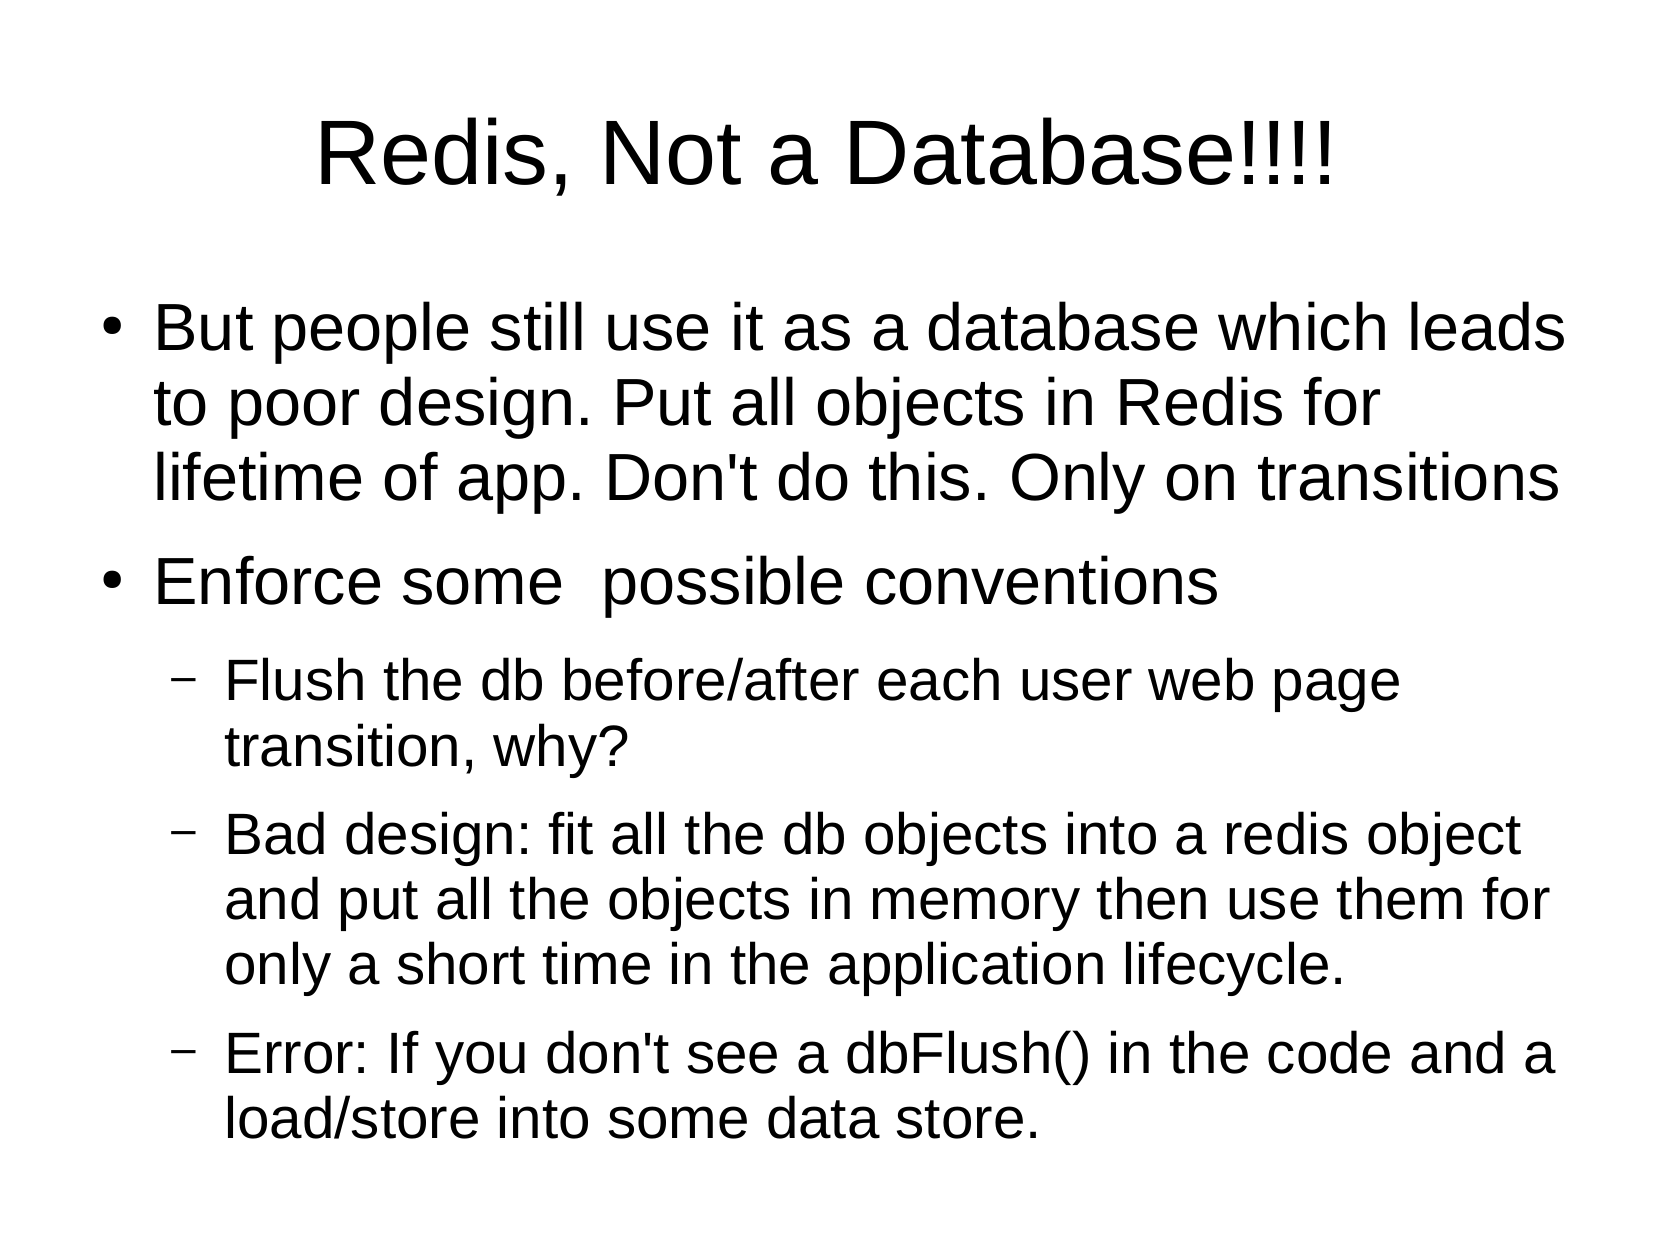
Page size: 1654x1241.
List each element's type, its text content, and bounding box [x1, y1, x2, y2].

list But people still use it as a database which leads to poor design. Put all objects in Redis for lifetime of app. Don't do this. Only on transitions Enforce some possible conventions Flush the db before/after each user web page transition, why? Bad design: fit all the db objects into a redis object and put all the objects in memory then use them for only a short time in the application lifecycle. Error: If you don't see a dbFlush() in the code and a load/store into some data store. [82, 290, 1571, 1151]
title Redis, Not a Database!!!! [82, 49, 1571, 257]
